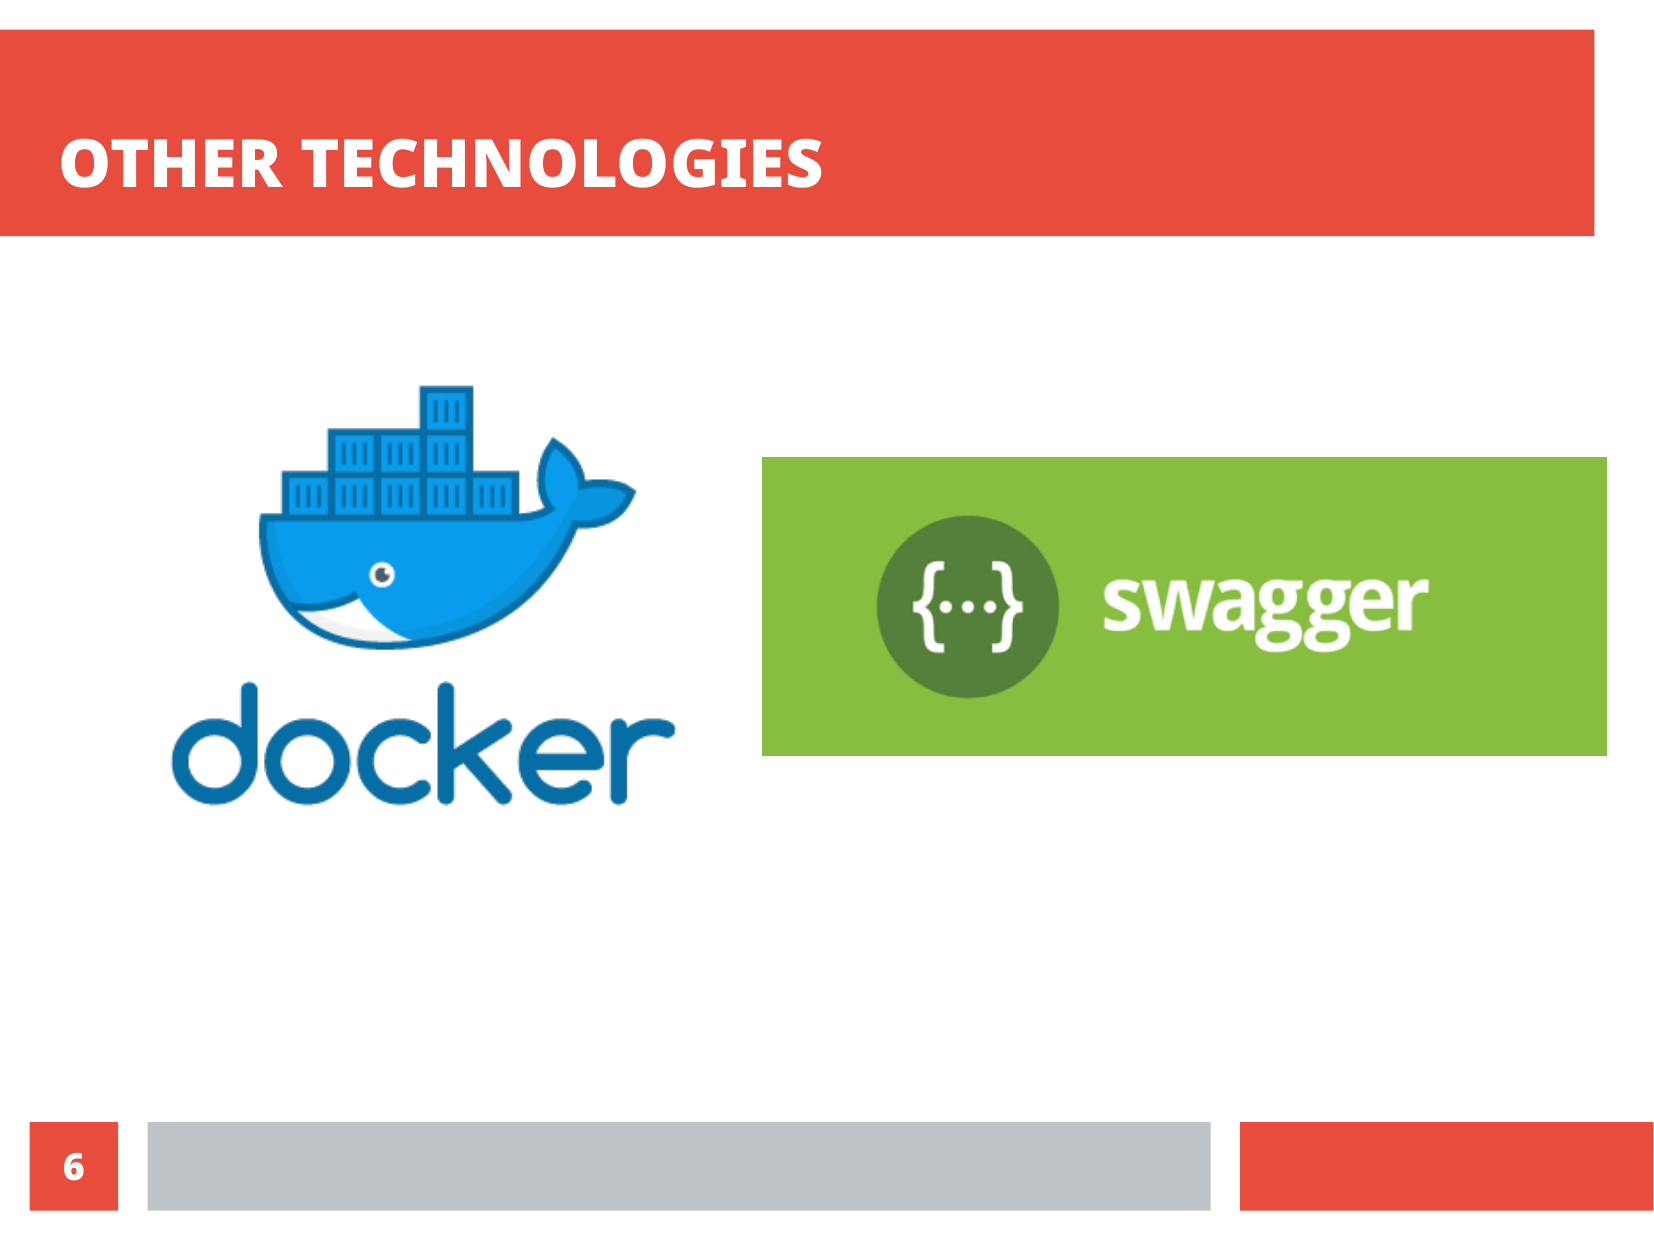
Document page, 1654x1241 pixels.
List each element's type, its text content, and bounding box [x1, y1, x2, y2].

title OTHER TECHNOLOGIES [59, 59, 1595, 207]
picture [127, 342, 721, 850]
picture [762, 457, 1607, 756]
